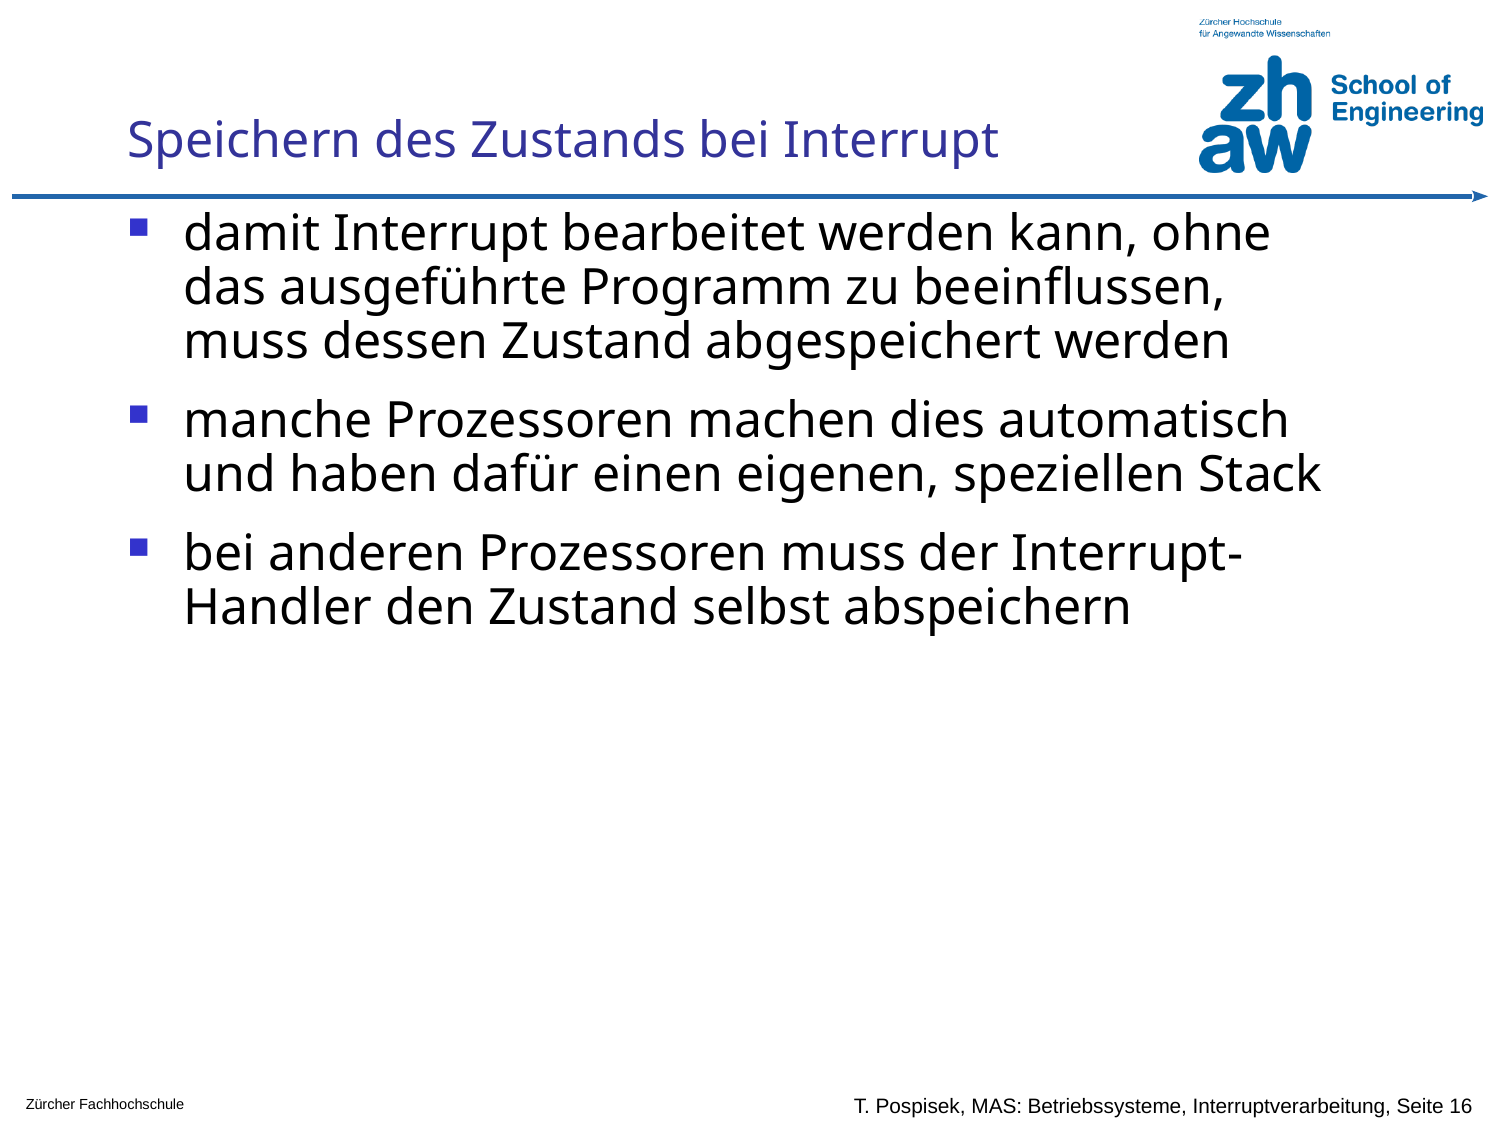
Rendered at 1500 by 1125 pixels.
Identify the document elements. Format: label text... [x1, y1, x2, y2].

list damit Interrupt bearbeitet werden kann, ohne das ausgeführte Programm zu beeinflussen, muss dessen Zustand abgespeichert werden manche Prozessoren machen dies automatisch und haben dafür einen eigenen, speziellen Stack bei anderen Prozessoren muss der Interrupt-Handler den Zustand selbst abspeichern [112, 200, 1375, 938]
picture [1199, 19, 1483, 173]
title Speichern des Zustands bei Interrupt [112, 50, 1391, 175]
